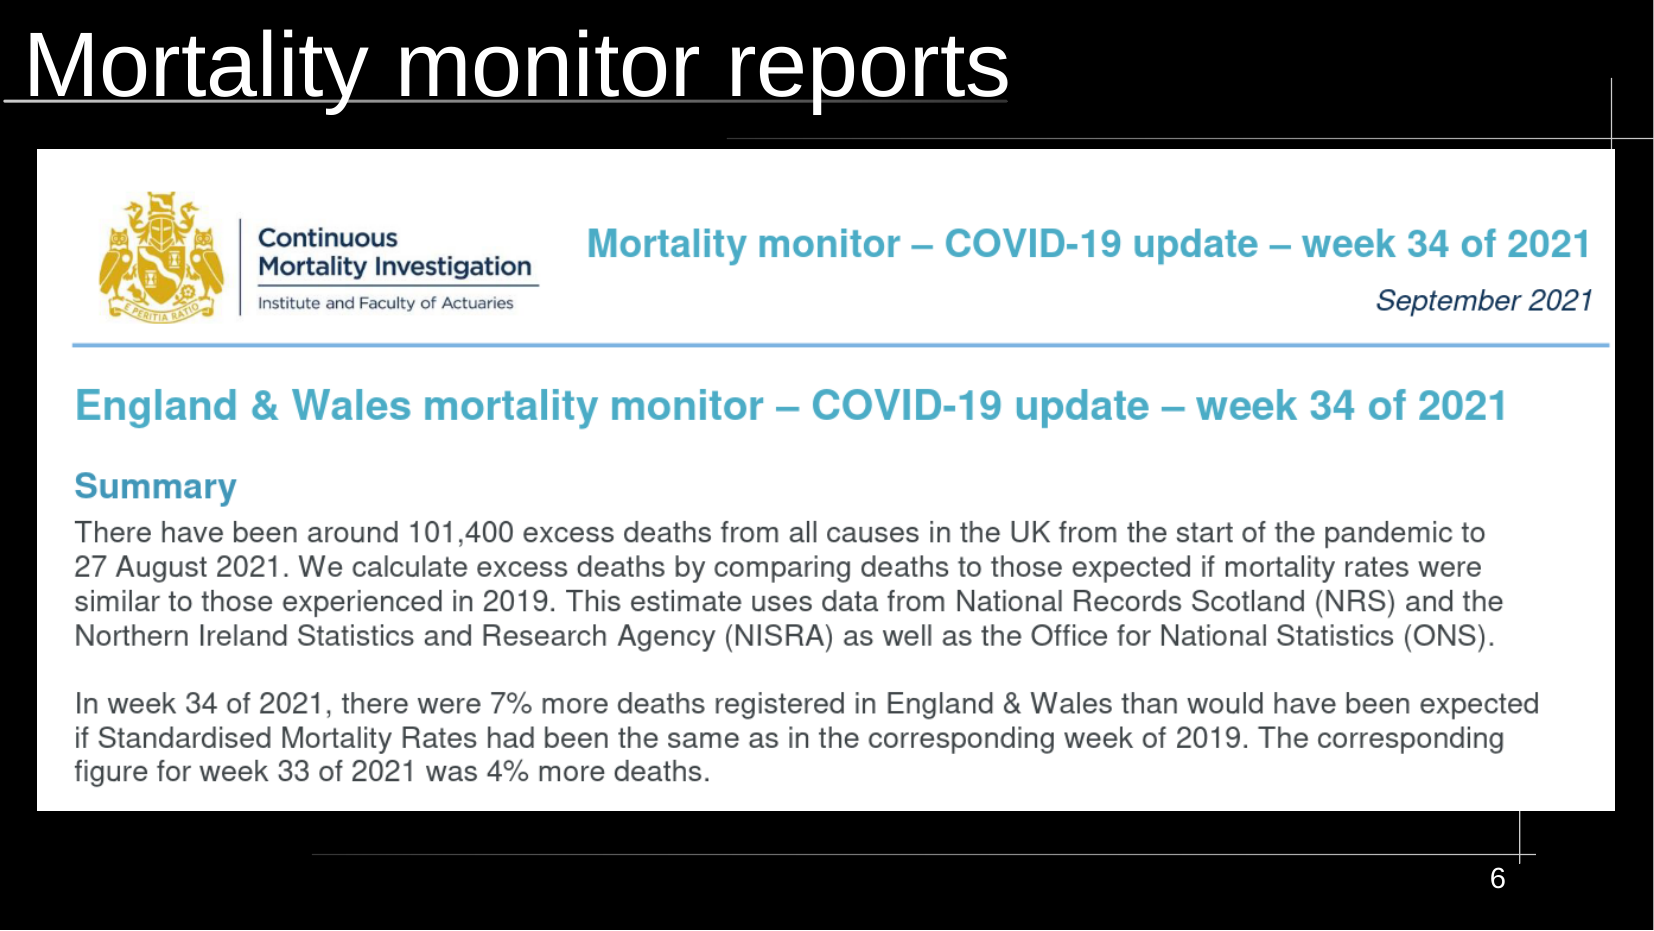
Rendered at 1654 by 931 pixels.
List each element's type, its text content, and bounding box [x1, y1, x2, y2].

picture [37, 149, 1615, 811]
title Mortality monitor reports [23, 11, 1589, 119]
